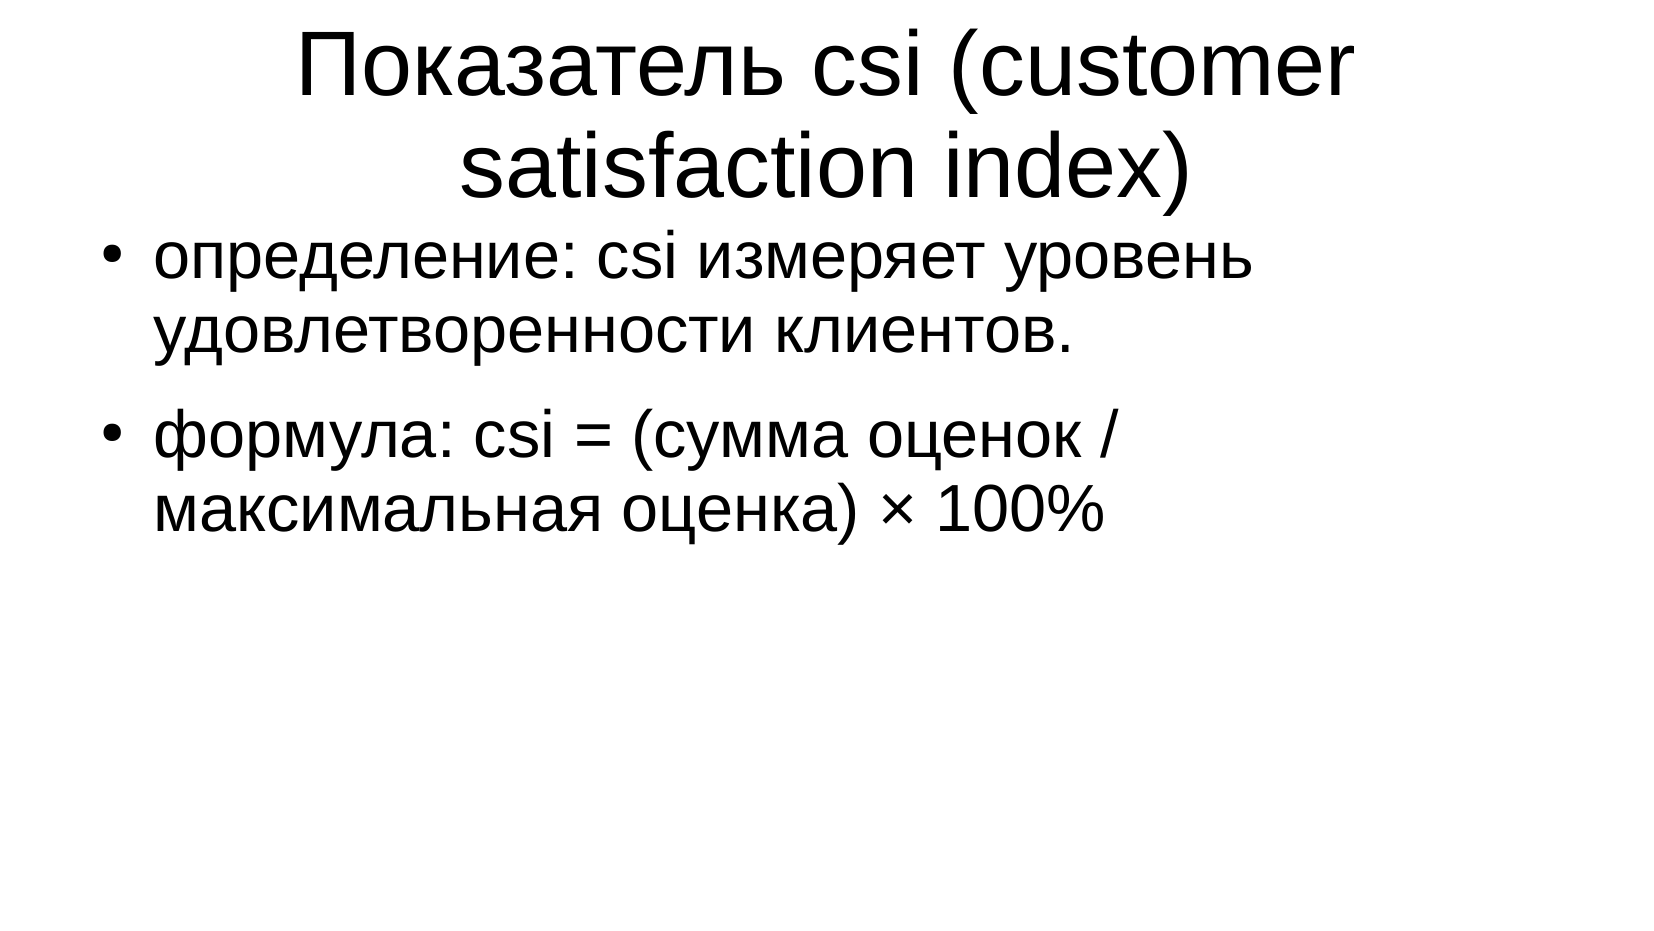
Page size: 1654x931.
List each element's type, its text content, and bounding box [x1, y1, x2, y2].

list определение: csi измеряет уровень удовлетворенности клиентов. формула: csi = (сумма оценок / максимальная оценка) × 100% [82, 217, 1571, 758]
title Показатель csi (customer satisfaction index) [82, 12, 1571, 217]
